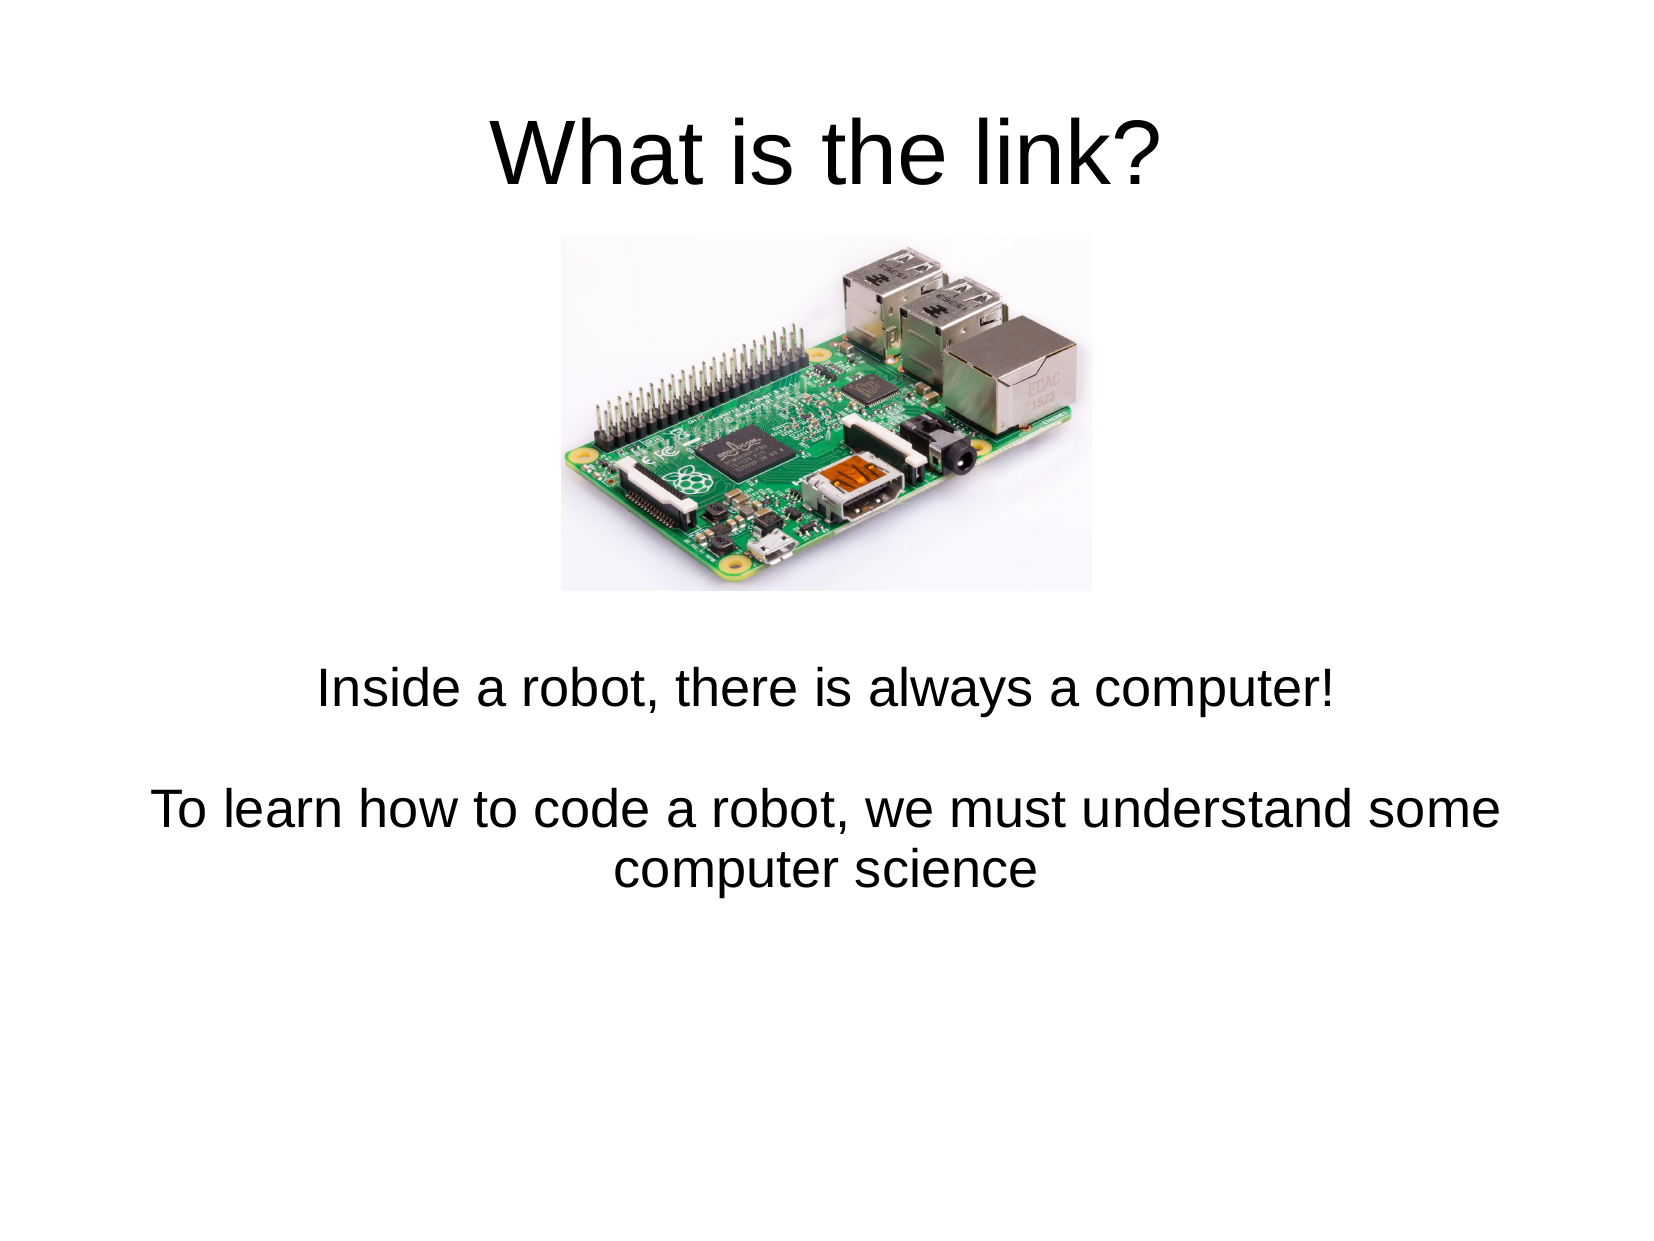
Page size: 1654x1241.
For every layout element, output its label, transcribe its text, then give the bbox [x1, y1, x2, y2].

picture [561, 236, 1093, 591]
title What is the link? [82, 49, 1571, 257]
text_box Inside a robot, there is always a computer! To learn how to code a robot, we must understand some computer science [135, 649, 1518, 907]
